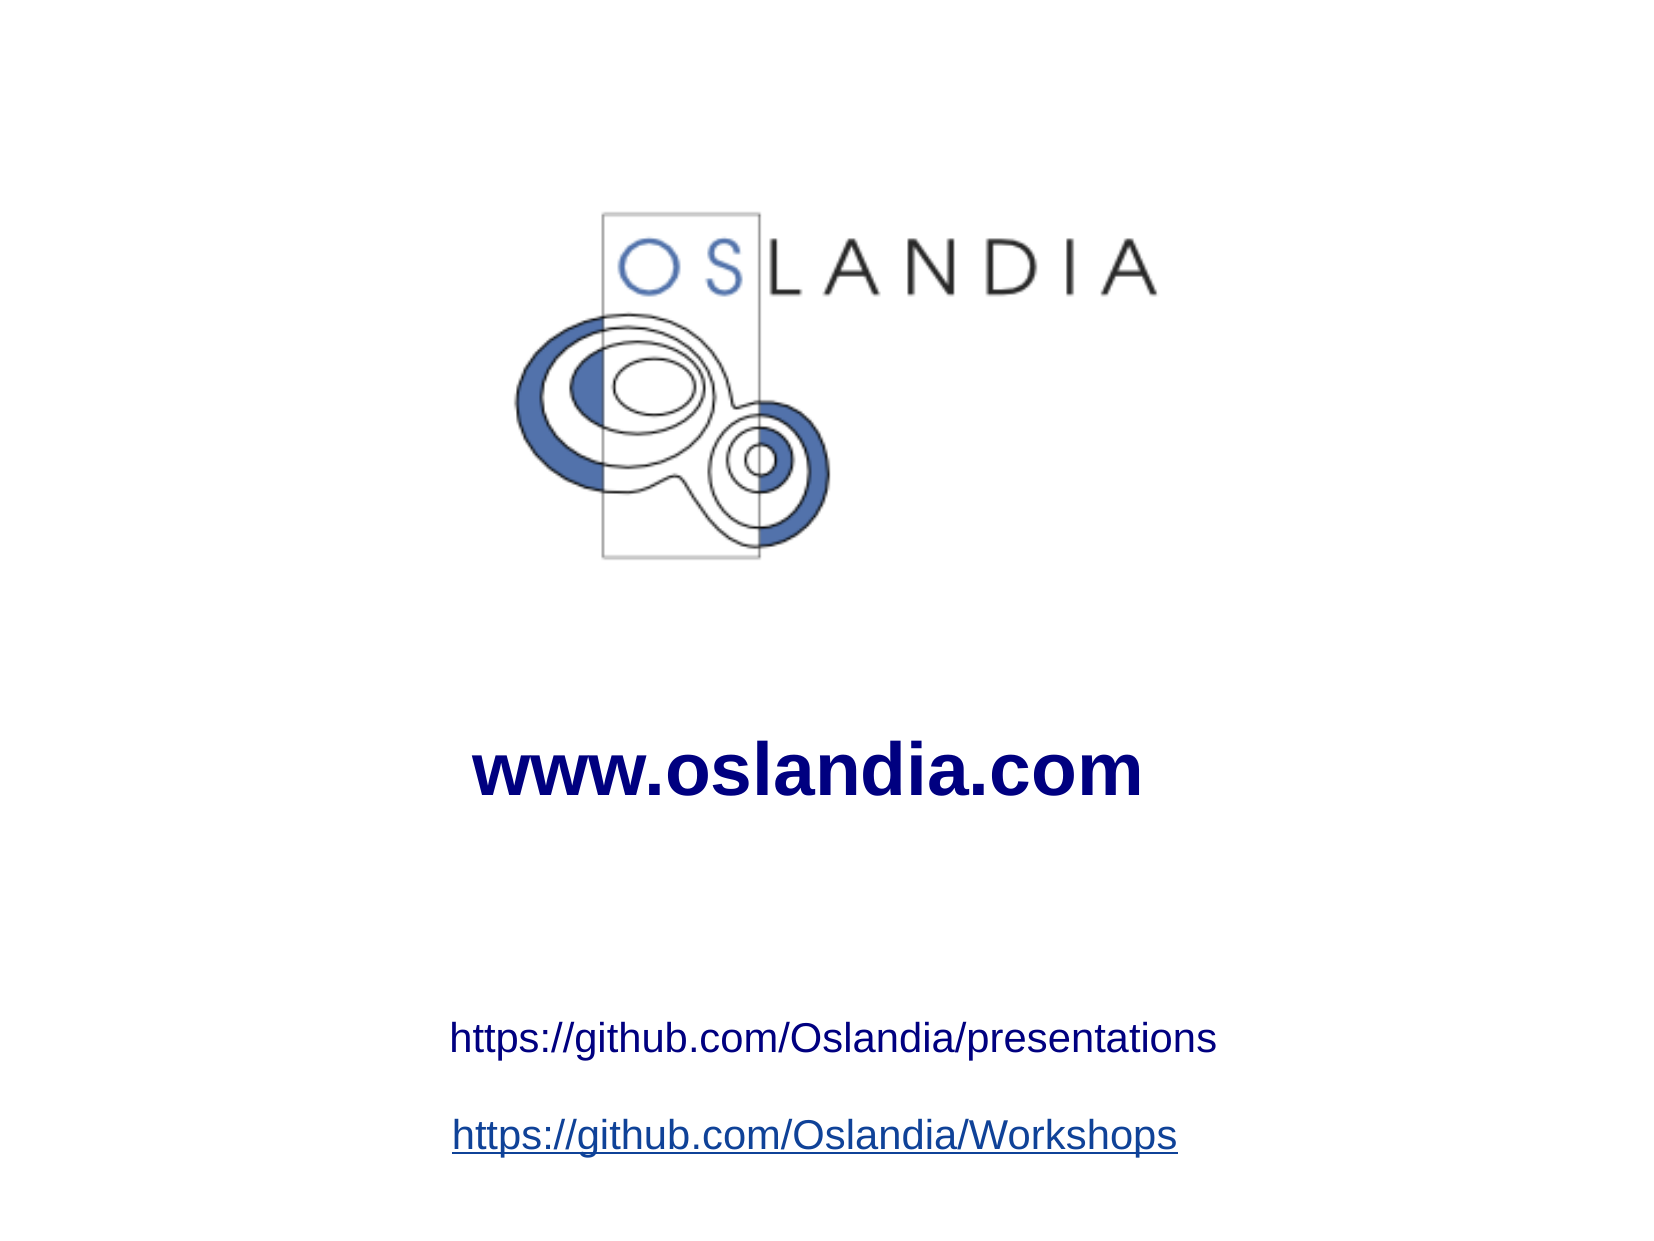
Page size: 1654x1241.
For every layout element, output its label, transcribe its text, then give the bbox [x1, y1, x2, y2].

text_box https://github.com/Oslandia/presentations [342, 1006, 1241, 1111]
text_box https://github.com/Oslandia/Workshops [437, 1104, 1247, 1203]
picture [492, 111, 1256, 620]
text_box www.oslandia.com [437, 720, 1182, 904]
